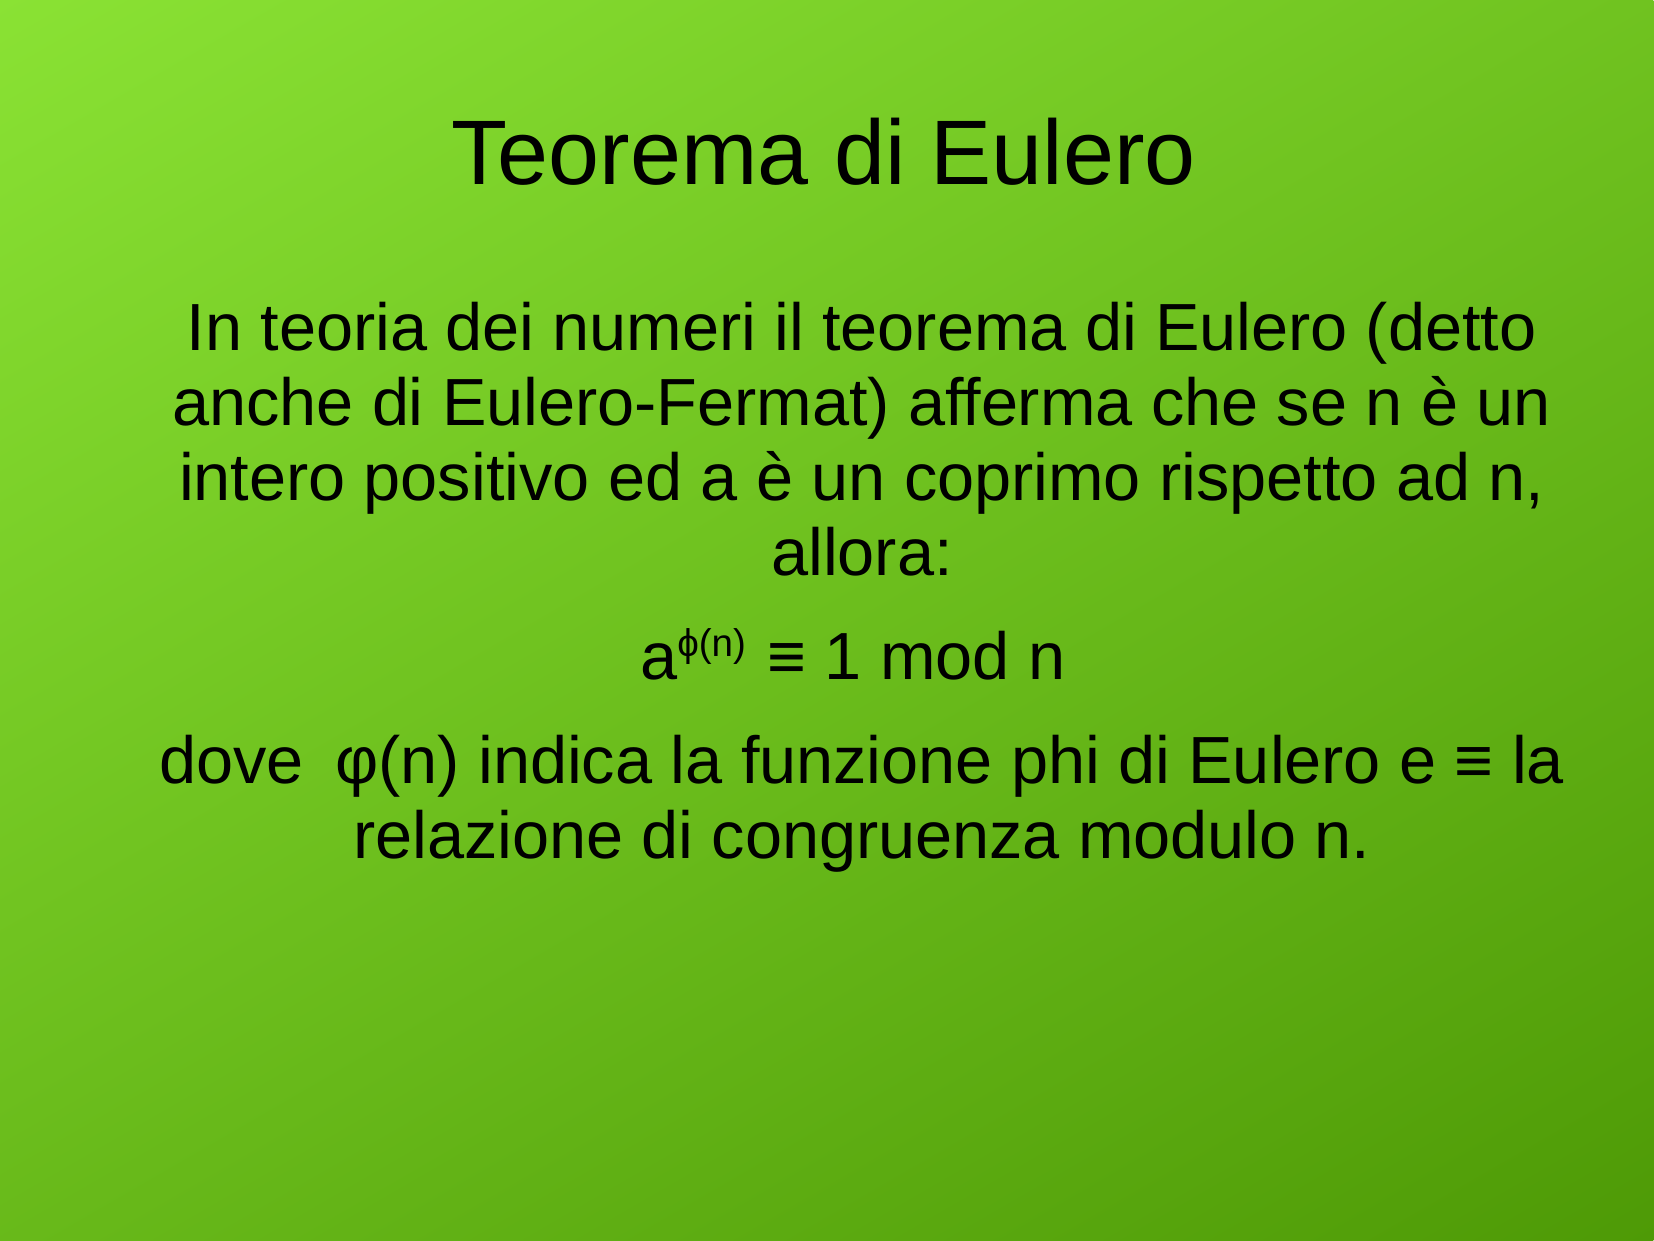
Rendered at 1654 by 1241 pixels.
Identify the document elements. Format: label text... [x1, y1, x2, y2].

title Teorema di Eulero [82, 49, 1571, 257]
list In teoria dei numeri il teorema di Eulero (detto anche di Eulero-Fermat) afferma che se n è un intero positivo ed a è un coprimo rispetto ad n, allora: aϕ(n) ≡ 1 mod n dove φ(n) indica la funzione phi di Eulero e ≡ la relazione di congruenza modulo n. [82, 290, 1571, 1010]
